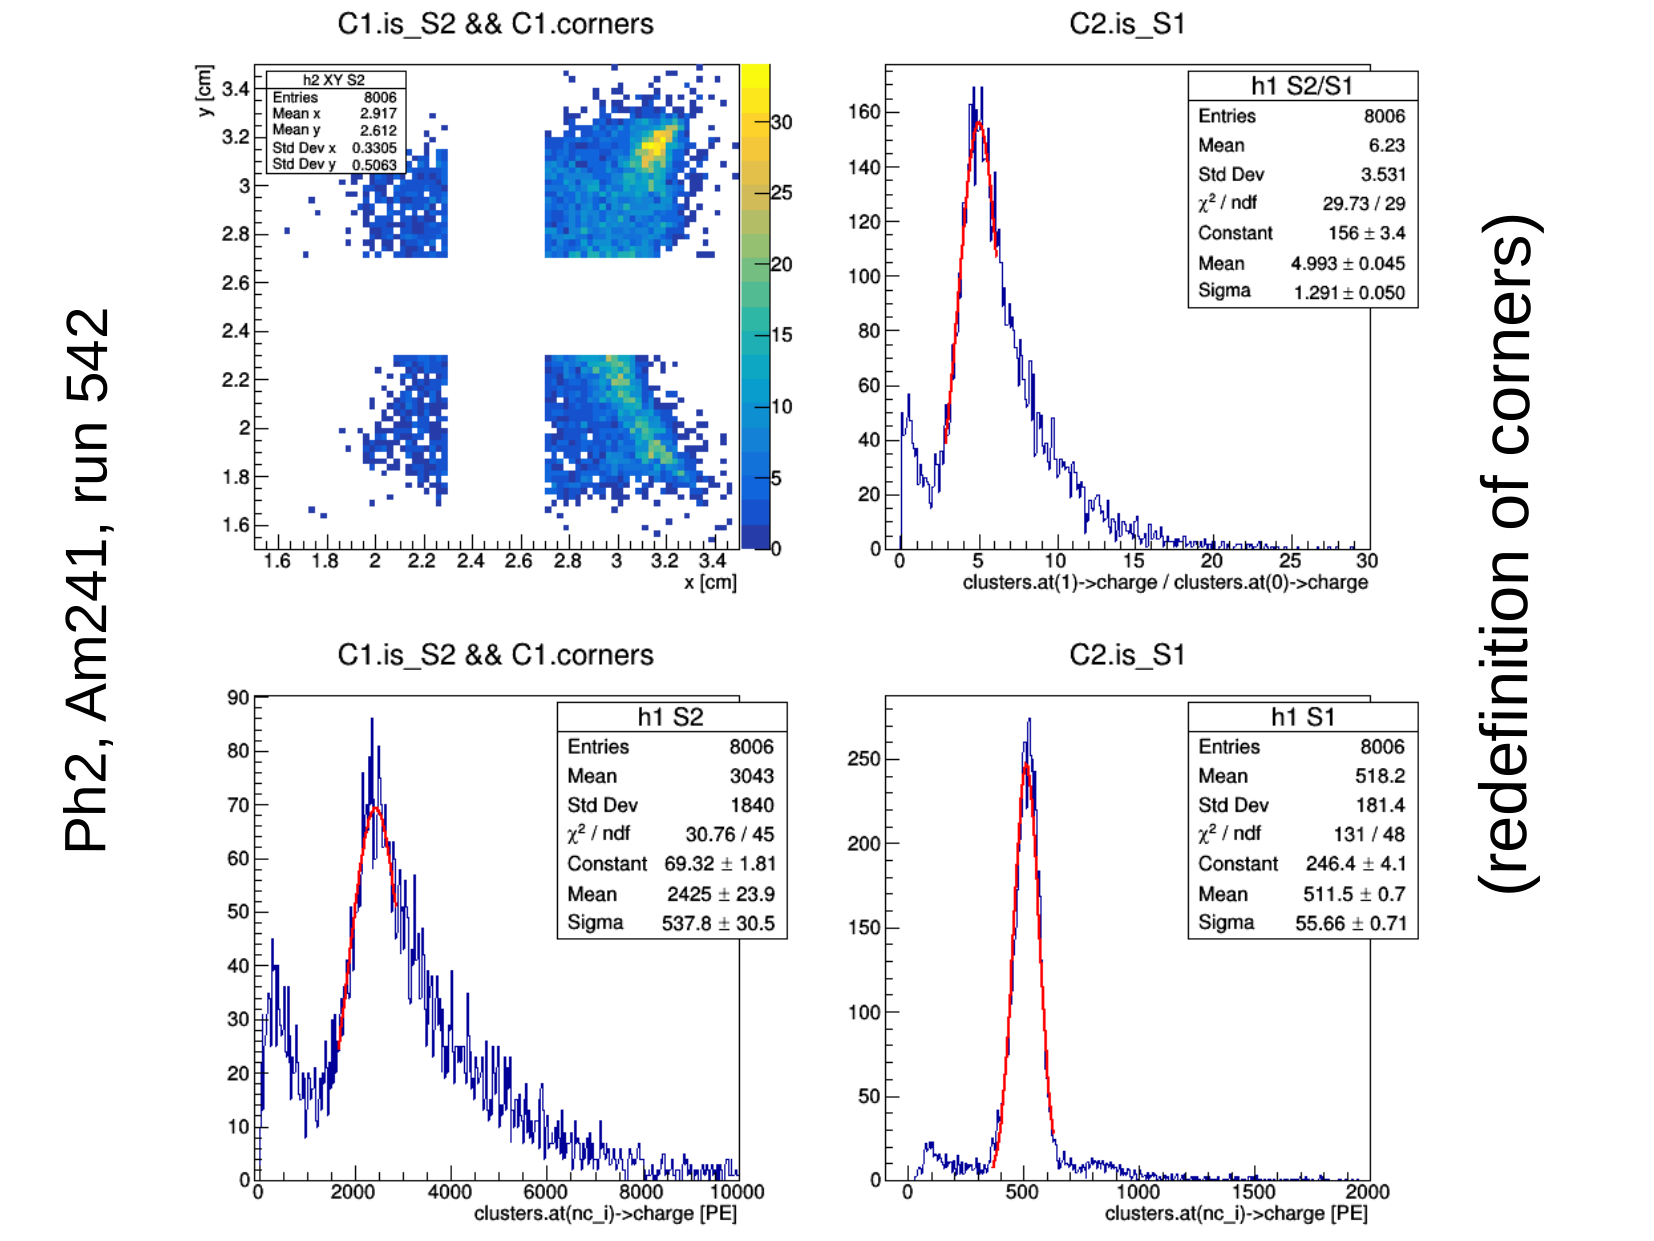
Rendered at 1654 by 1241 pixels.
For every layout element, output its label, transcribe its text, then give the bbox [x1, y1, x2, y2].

text_box Ph2, Am241, run 542 [45, 240, 182, 923]
text_box (redefinition of corners) [1457, 29, 1627, 1081]
picture [193, 3, 1427, 1241]
